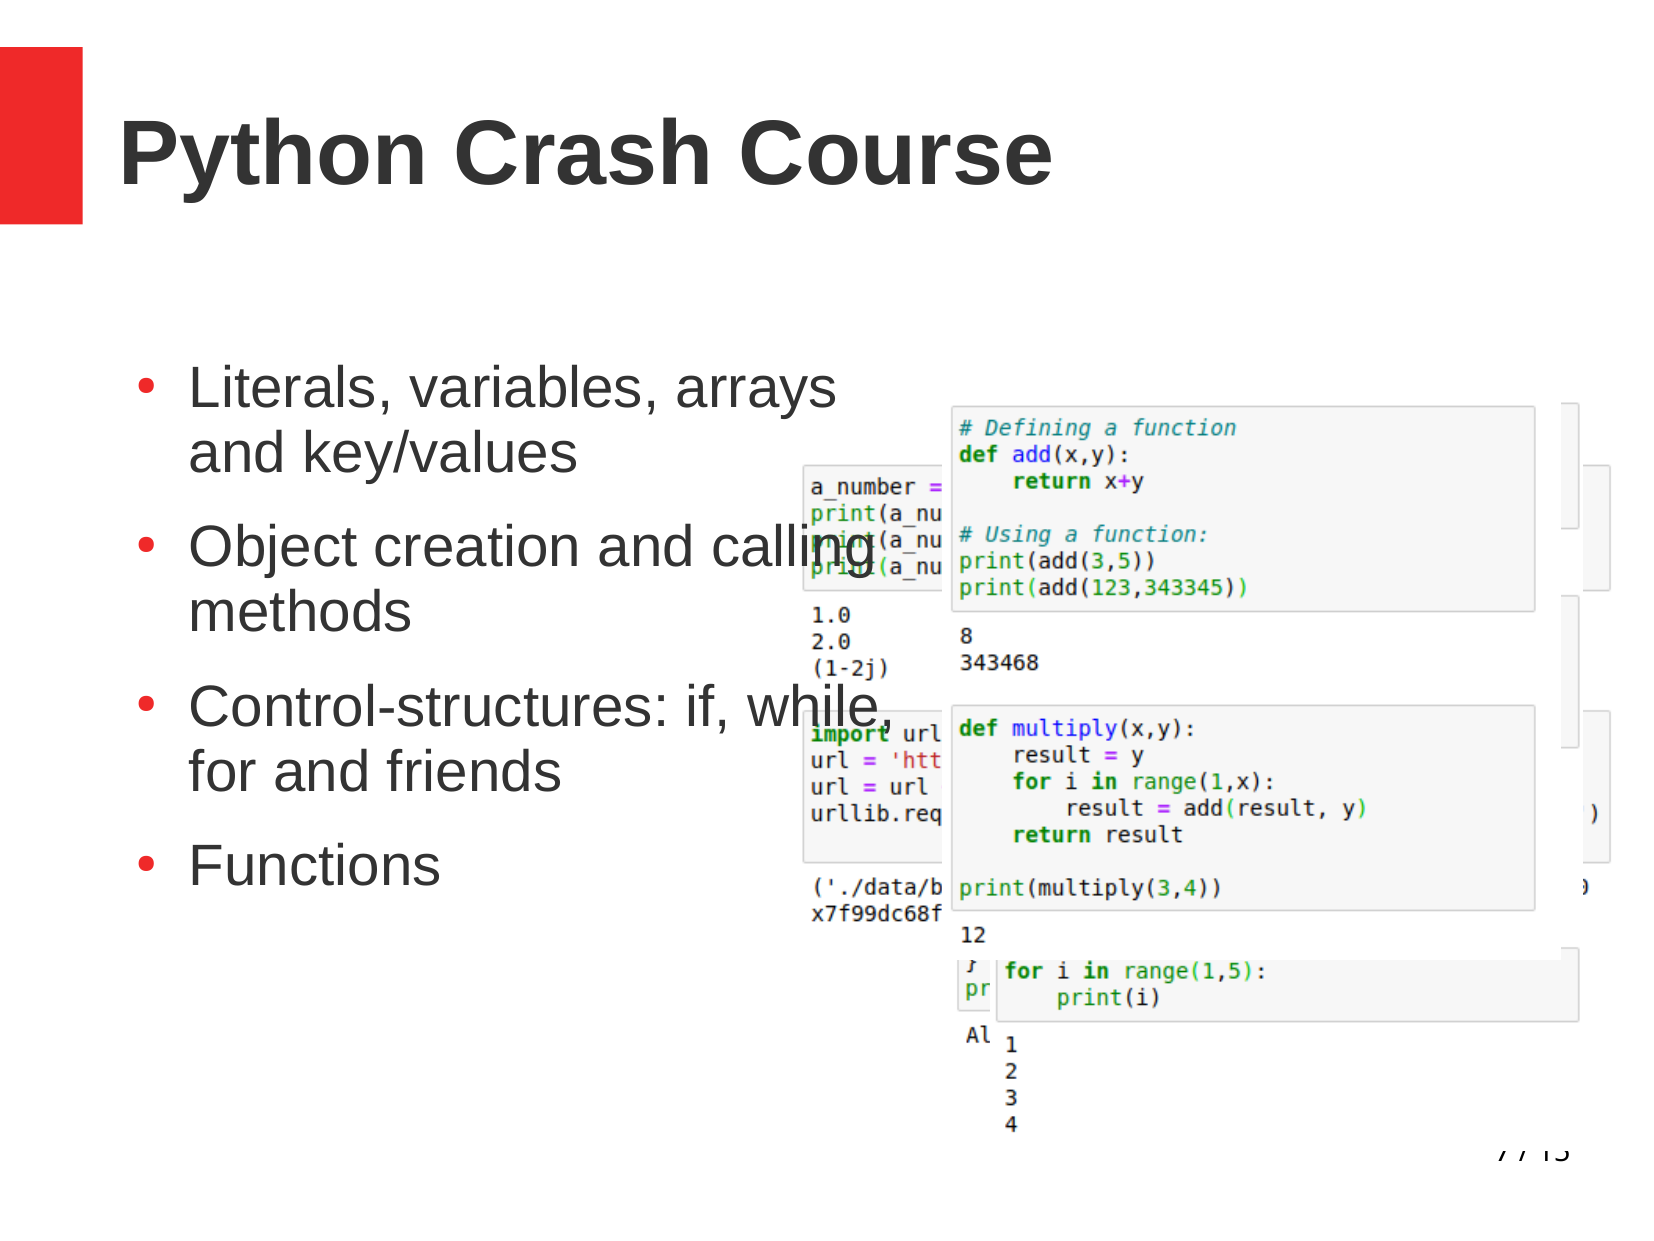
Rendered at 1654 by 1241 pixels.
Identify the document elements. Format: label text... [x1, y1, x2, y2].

list Literals, variables, arrays and key/values Object creation and calling methods Control-structures: if, while, for and friends Functions [118, 354, 931, 1074]
picture [931, 395, 1633, 1151]
title Python Crash Course [118, 49, 1571, 257]
